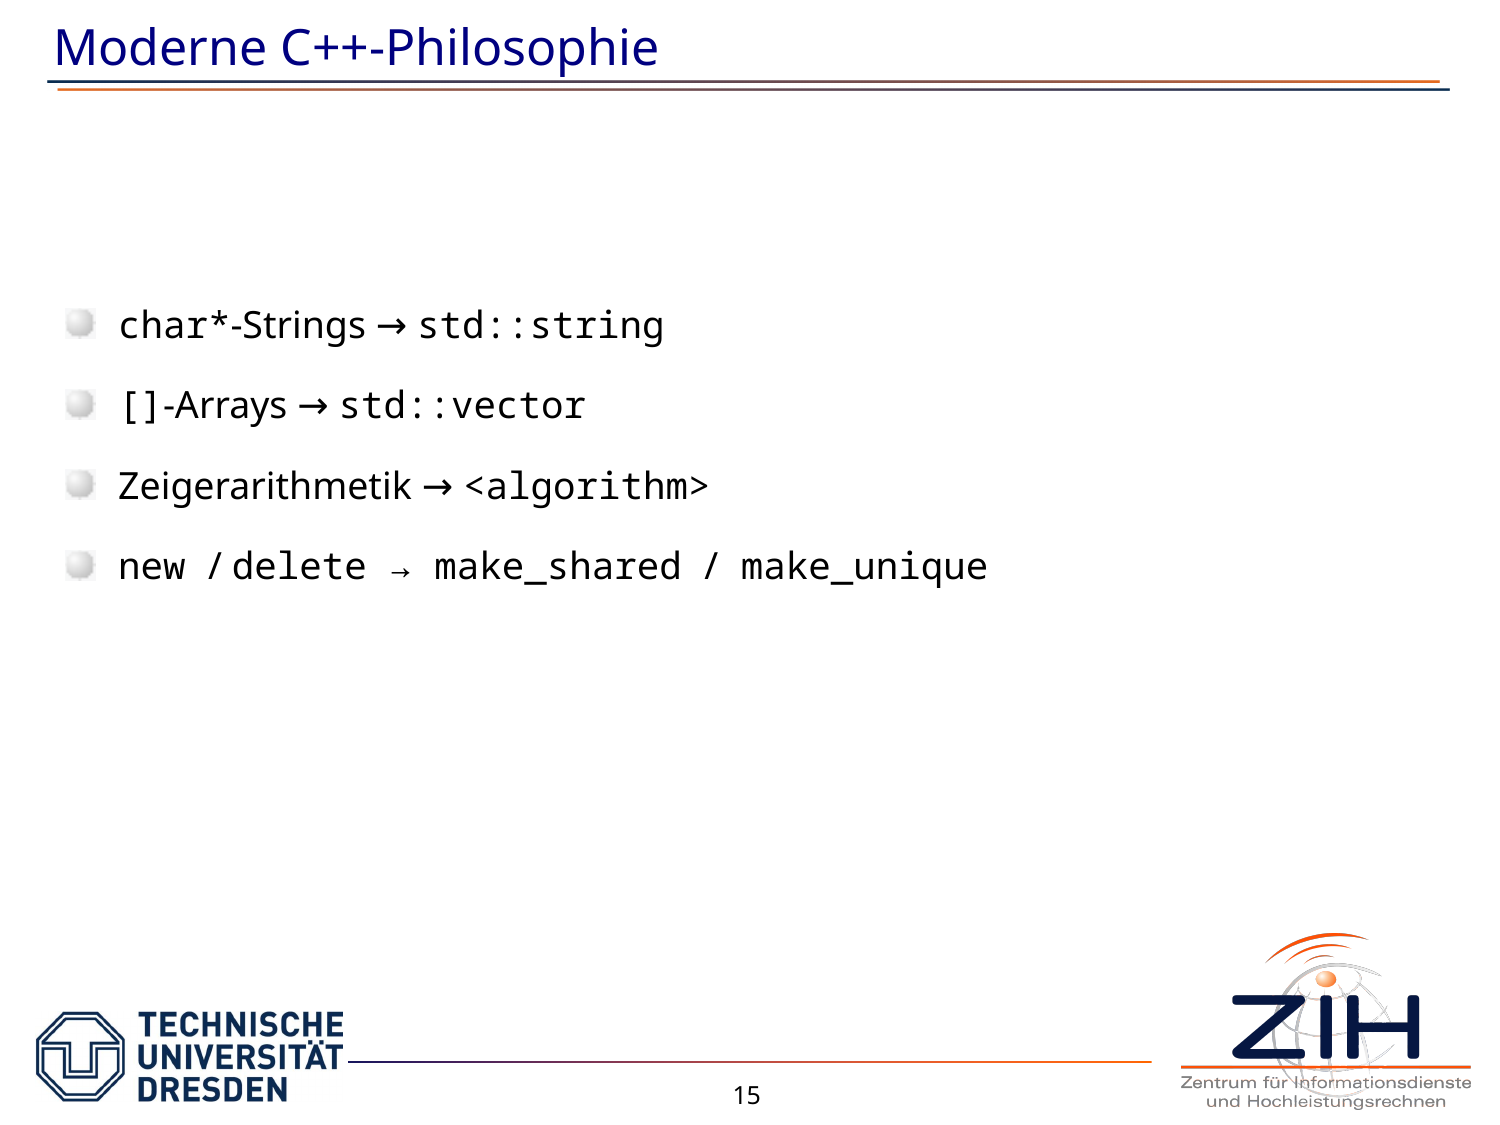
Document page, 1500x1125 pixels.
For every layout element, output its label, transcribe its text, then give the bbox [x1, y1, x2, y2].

picture [35, 1011, 343, 1102]
title Moderne C++-Philosophie [53, 12, 1453, 81]
list char*-Strings → std::string []-Arrays → std::vector Zeigerarithmetik → <algorithm> new / delete → make_shared / make_unique [29, 118, 1418, 771]
picture [47, 80, 1450, 91]
picture [1181, 933, 1471, 1110]
